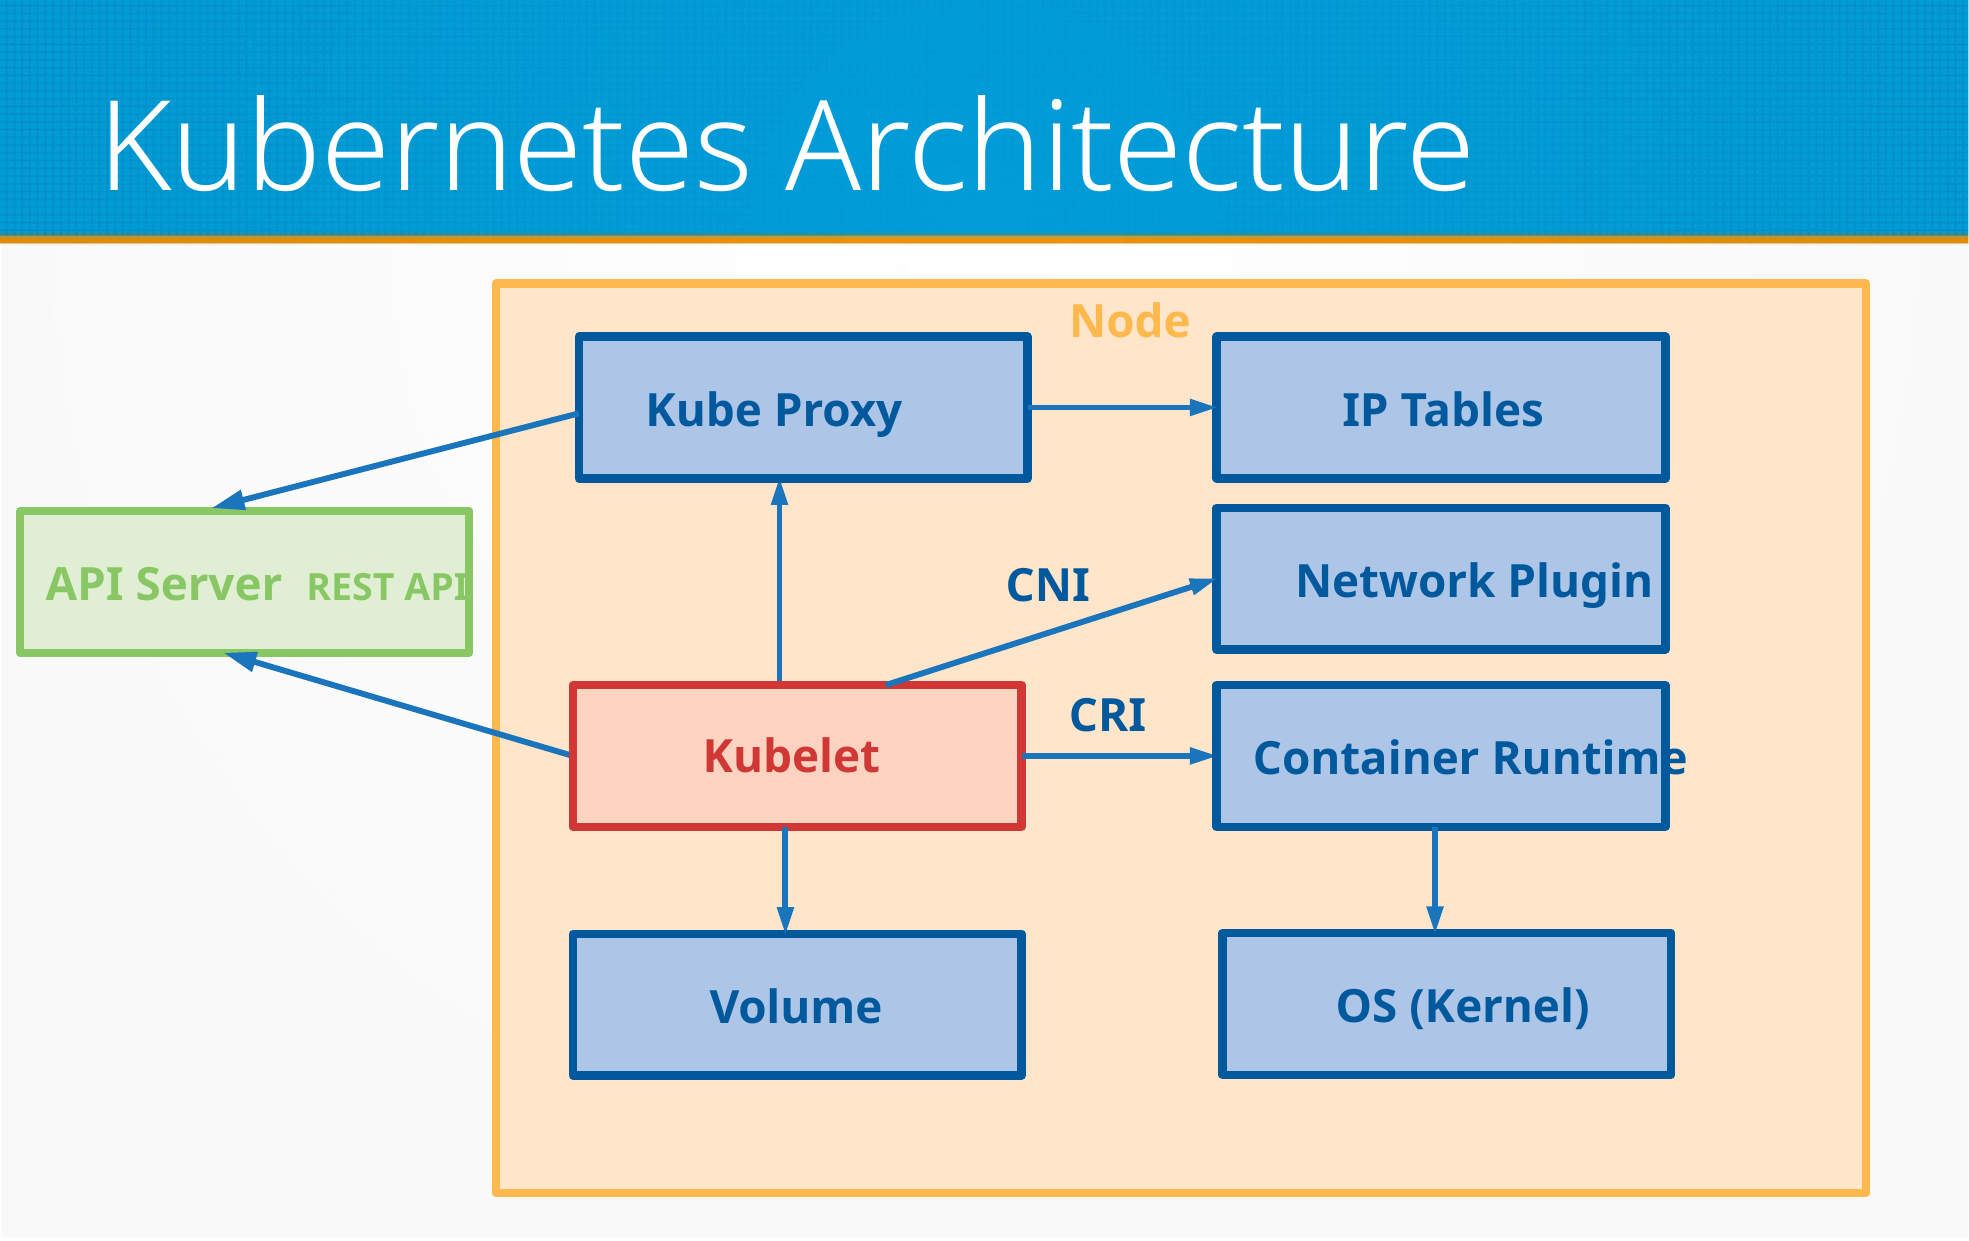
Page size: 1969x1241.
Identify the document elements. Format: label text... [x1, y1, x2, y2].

text_box Kubelet [696, 720, 896, 790]
text_box IP Tables [1336, 373, 1553, 443]
text_box API Server REST API [39, 548, 427, 618]
text_box OS (Kernel) [1329, 969, 1572, 1040]
picture [0, 233, 1969, 1241]
text_box Network Plugin [1289, 544, 1616, 615]
text_box [496, 283, 1867, 1193]
text_box [20, 511, 470, 653]
title Kubernetes Architecture [98, 19, 1870, 227]
text_box Node [1063, 284, 1182, 355]
text_box Kube Proxy [639, 373, 969, 443]
text_box Volume [703, 970, 1016, 1041]
text_box CNI [999, 549, 1105, 619]
text_box Container Runtime [1247, 721, 1642, 792]
text_box CRI [1062, 679, 1168, 749]
